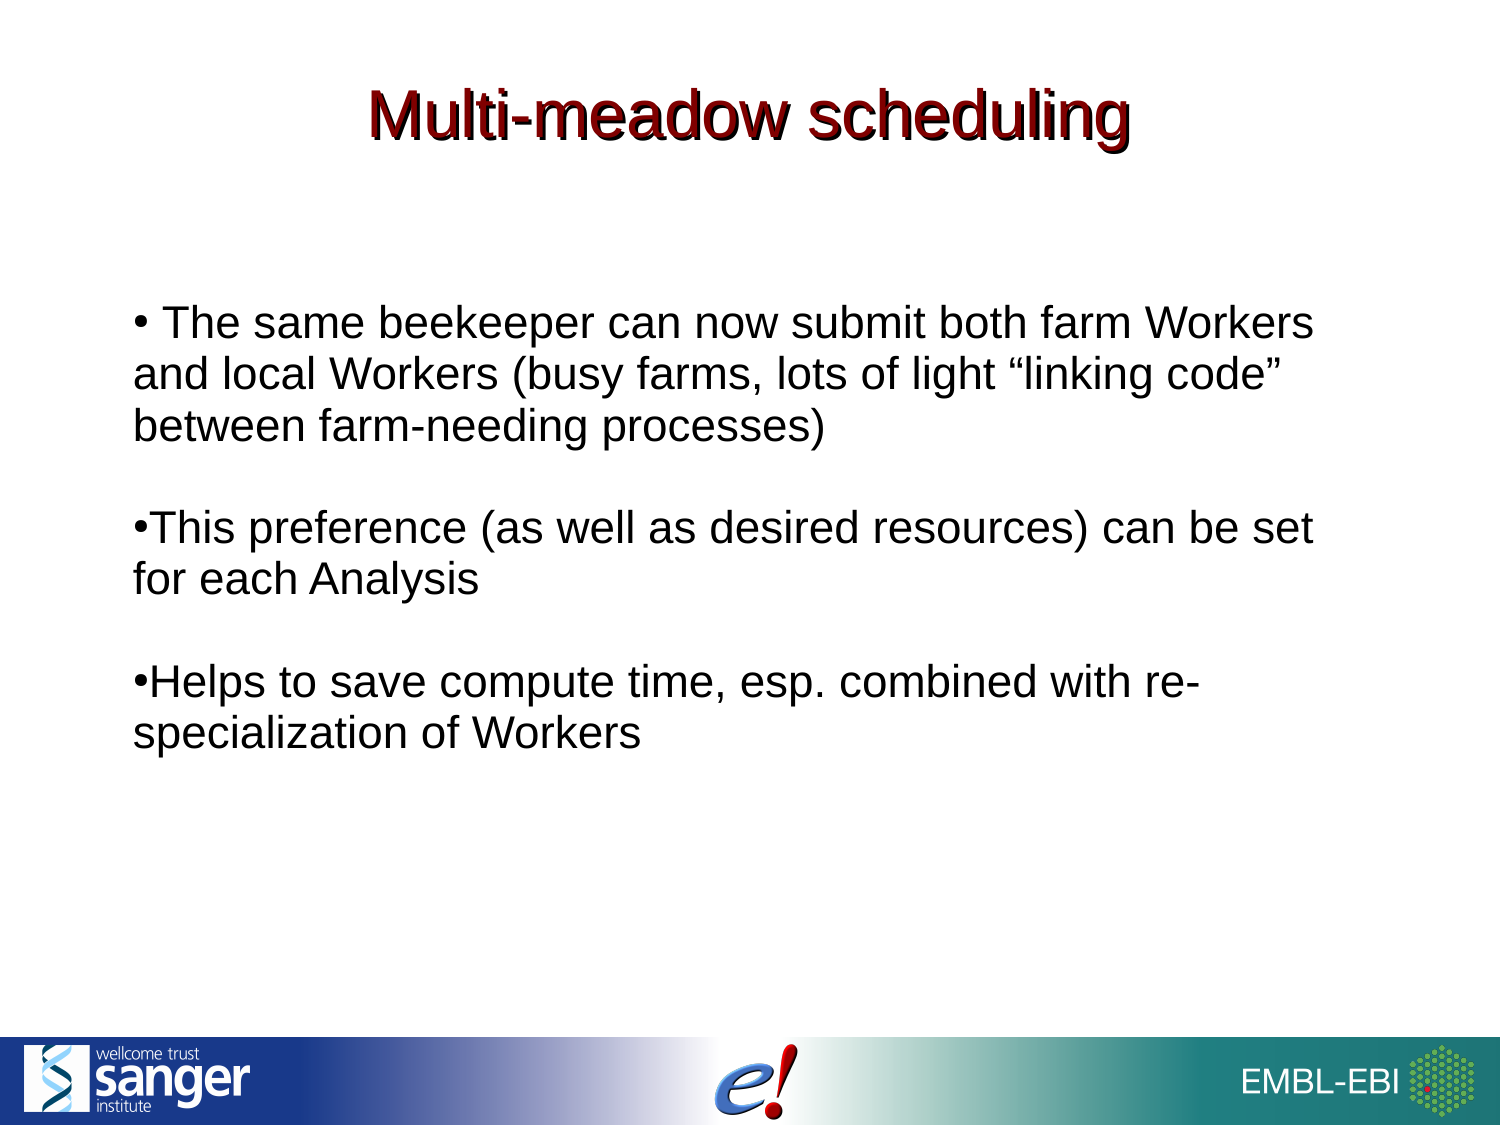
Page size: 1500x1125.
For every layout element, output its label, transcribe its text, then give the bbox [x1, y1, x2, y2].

text_box Multi-meadow scheduling [133, 75, 1366, 152]
picture [0, 1037, 1500, 1125]
text_box The same beekeeper can now submit both farm Workers and local Workers (busy farms, lots of light “linking code” between farm-needing processes) This preference (as well as desired resources) can be set for each Analysis Helps to save compute time, esp. combined with re-specialization of Workers [118, 289, 1359, 766]
